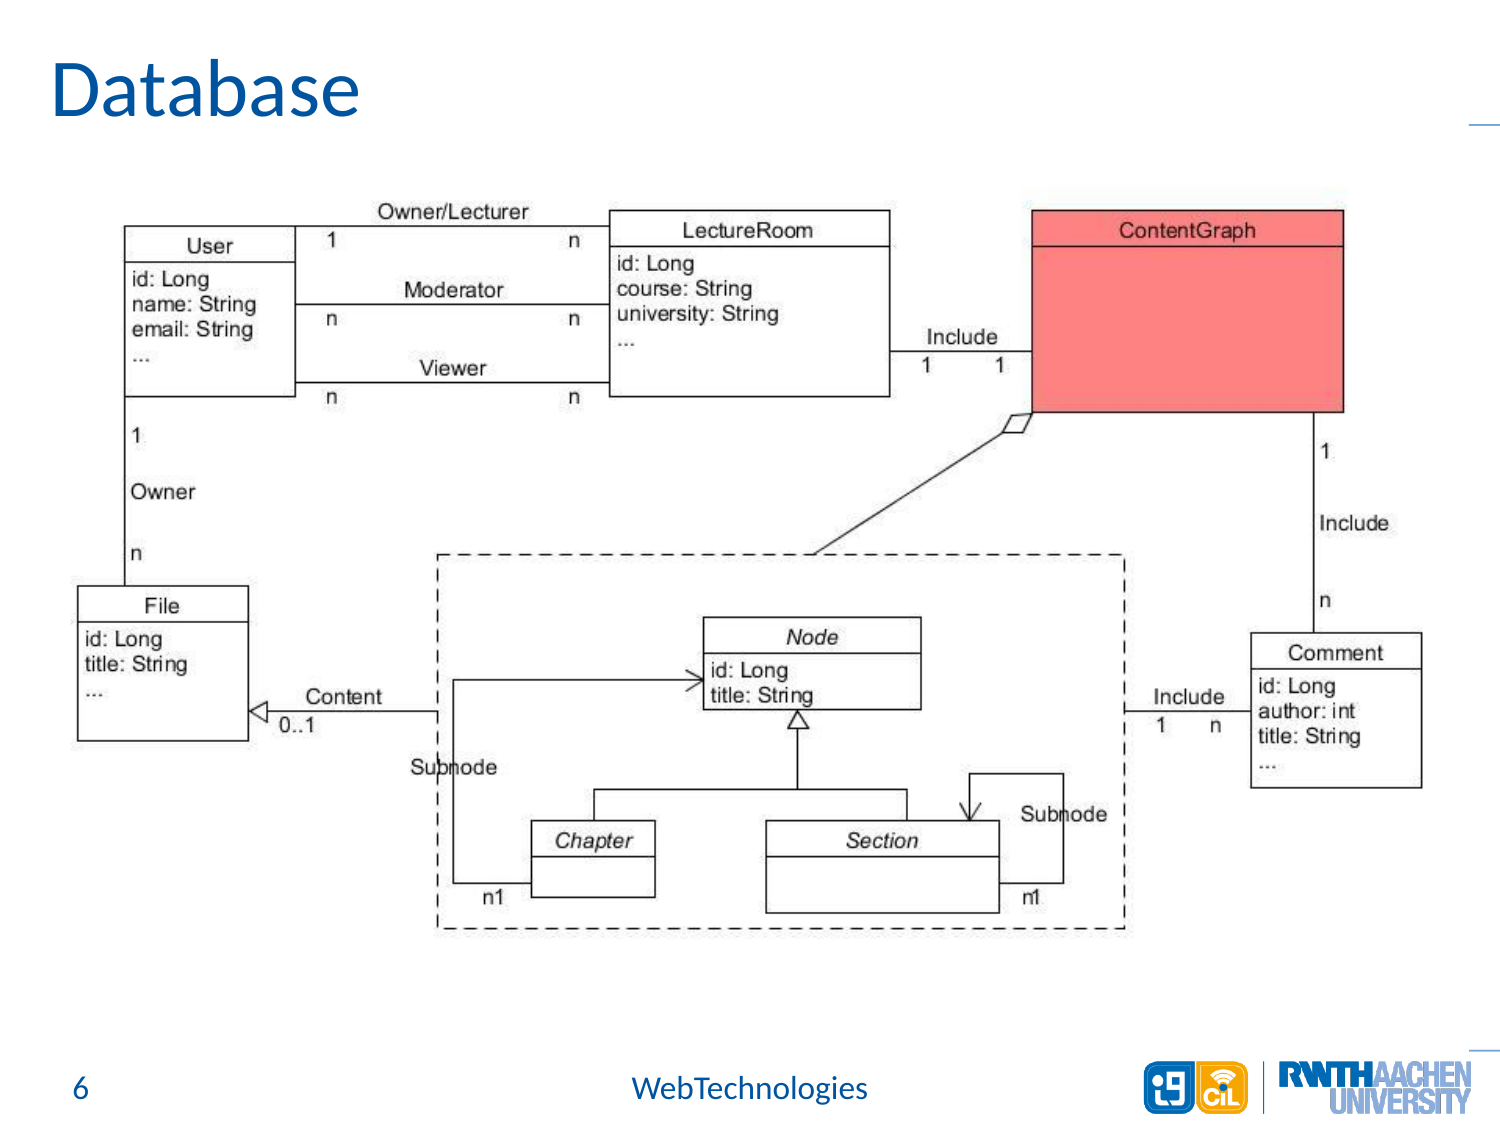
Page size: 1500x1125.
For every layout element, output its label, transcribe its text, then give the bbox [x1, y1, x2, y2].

picture [1143, 1061, 1471, 1114]
text_box WebTechnologies [366, 1058, 1134, 1119]
picture [46, 163, 1454, 961]
text_box Database [35, 42, 1469, 125]
text_box <Foliennummer> [57, 1058, 136, 1119]
